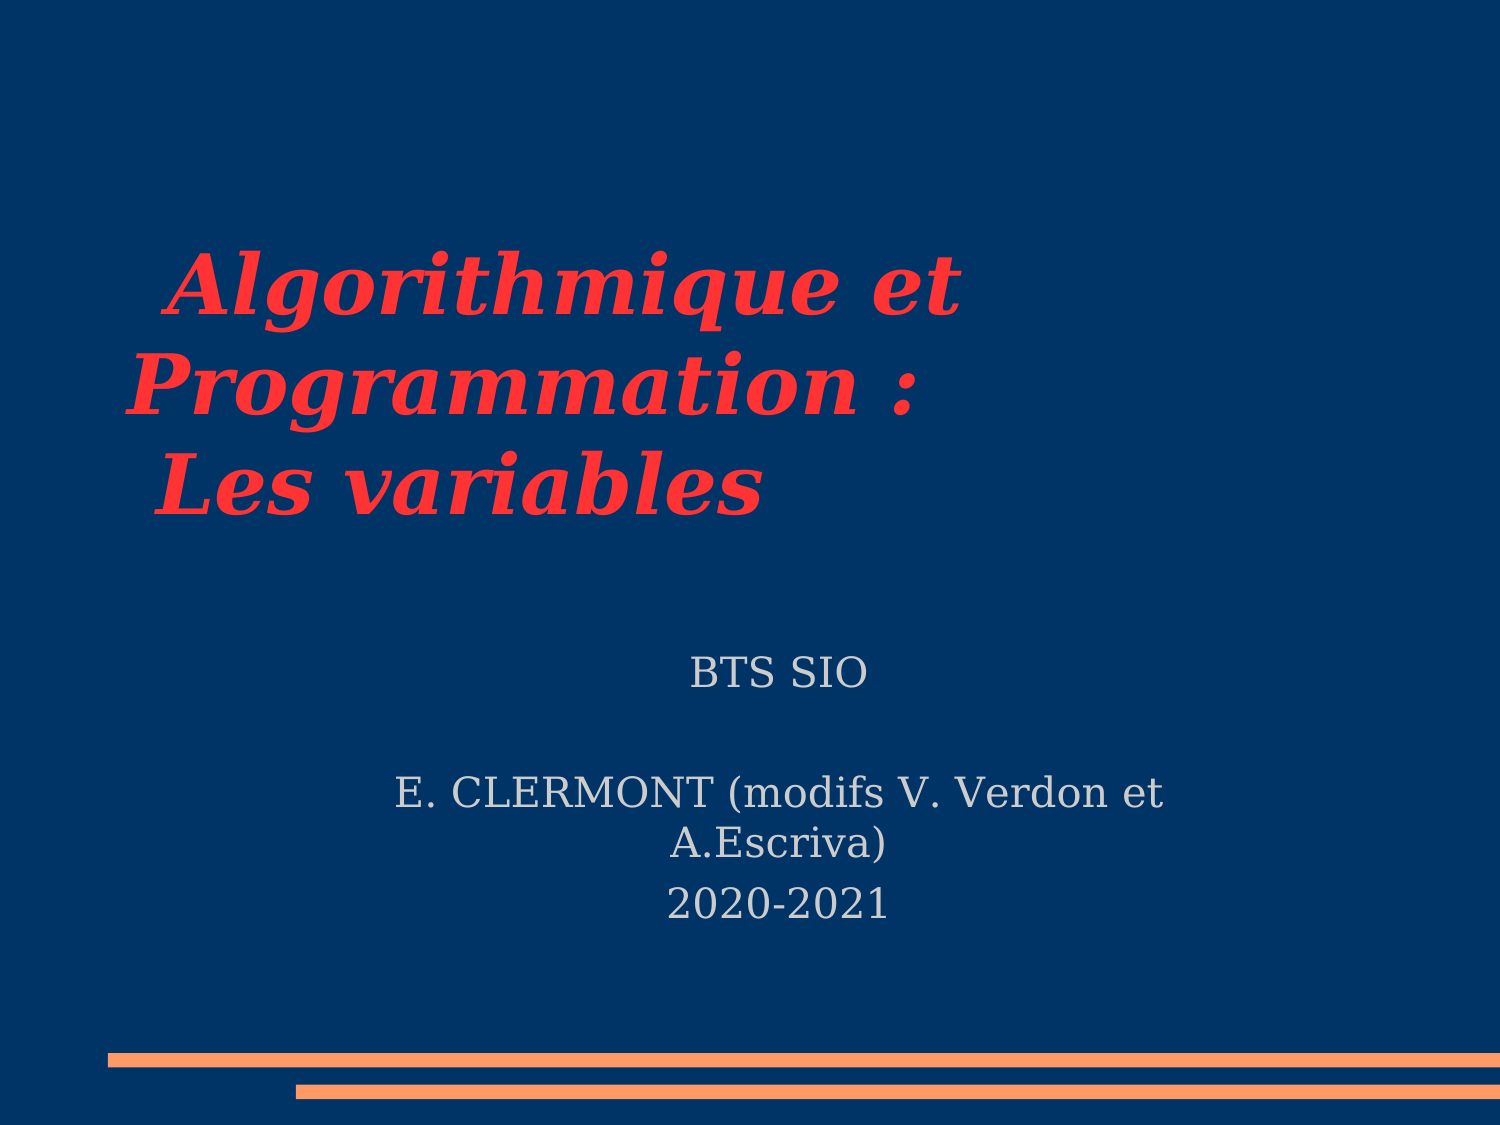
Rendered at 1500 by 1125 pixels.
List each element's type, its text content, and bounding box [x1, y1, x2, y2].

title Algorithmique et Programmation : Les variables [112, 200, 1388, 563]
text_box BTS SIO E. CLERMONT (modifs V. Verdon et A.Escriva) 2020-2021 [236, 637, 1287, 995]
